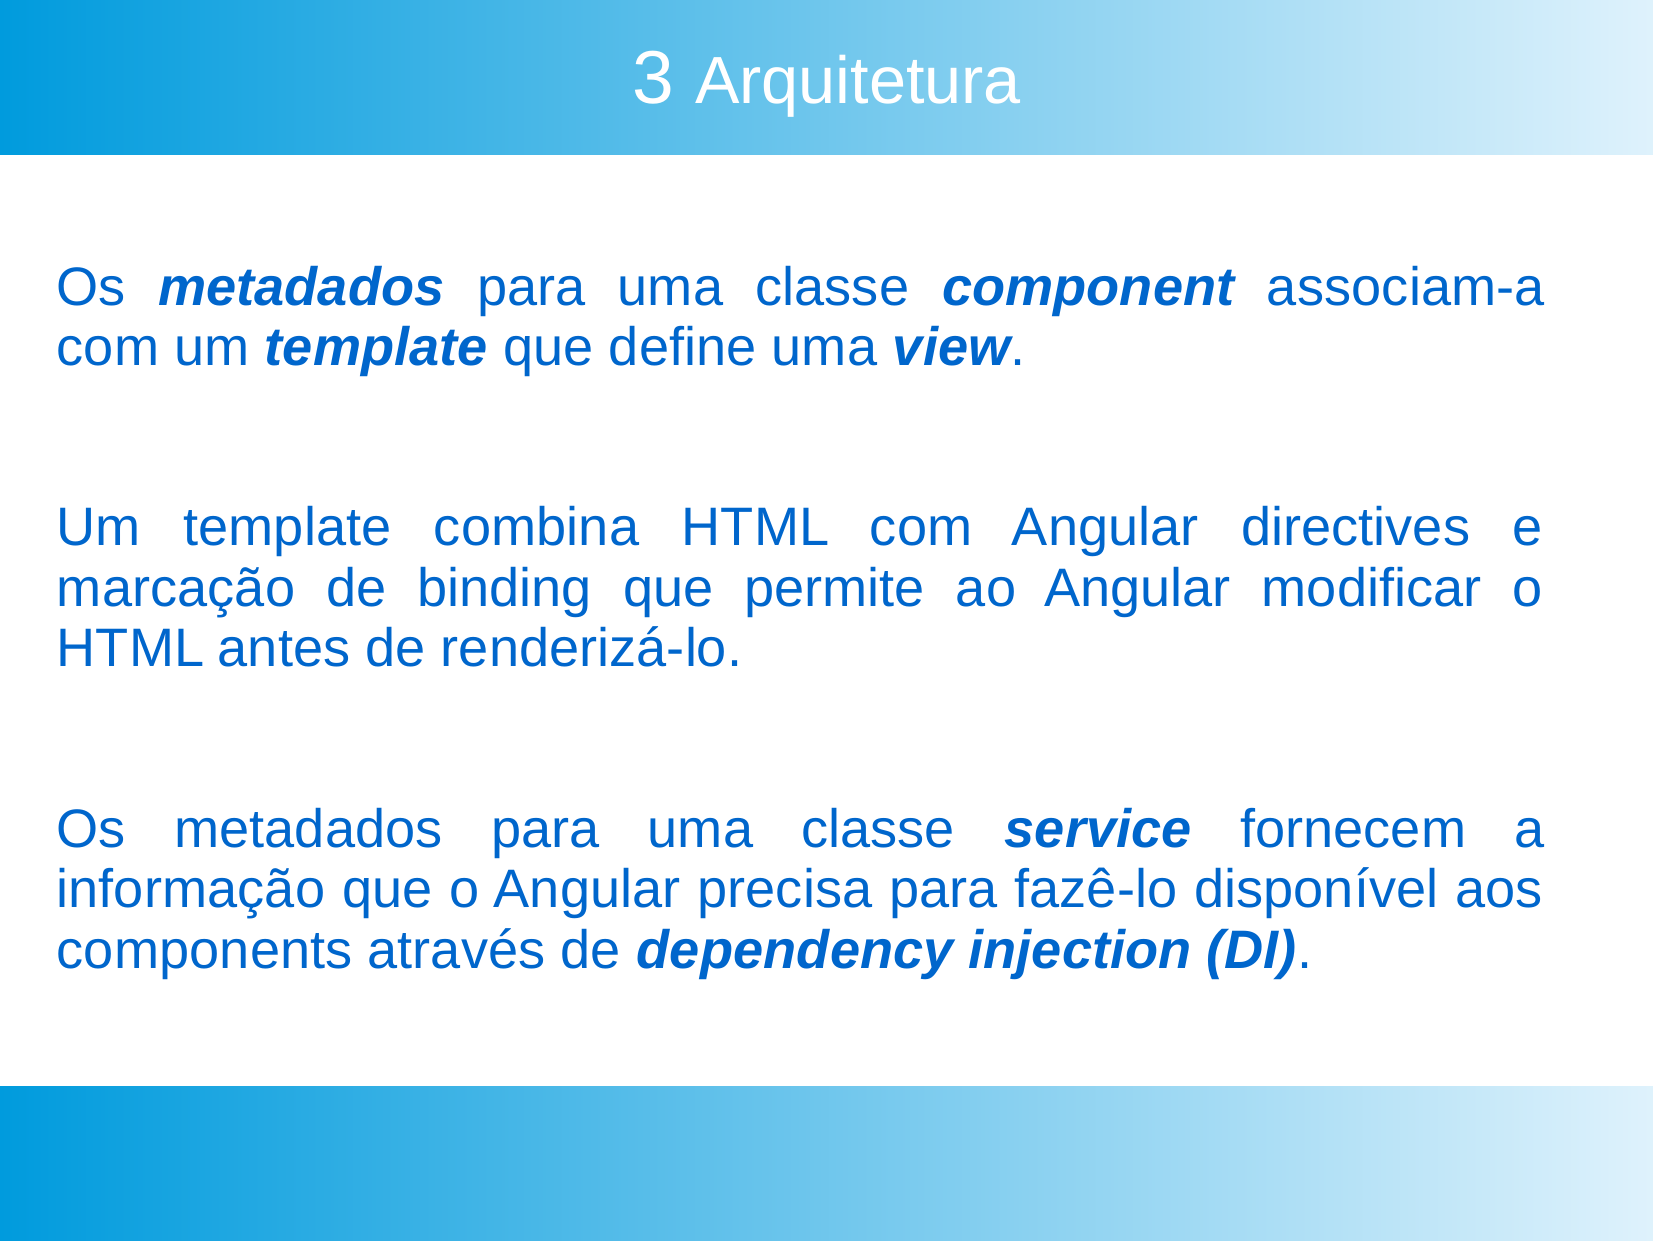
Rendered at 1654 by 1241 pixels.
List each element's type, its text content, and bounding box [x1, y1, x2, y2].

list Os metadados para uma classe component associam-a com um template que define uma view. Um template combina HTML com Angular directives e marcação de binding que permite ao Angular modificar o HTML antes de renderizá-lo. Os metadados para uma classe service fornecem a informação que o Angular precisa para fazê-lo disponível aos components através de dependency injection (DI). [56, 195, 1546, 1036]
title 3 Arquitetura [82, 25, 1571, 131]
